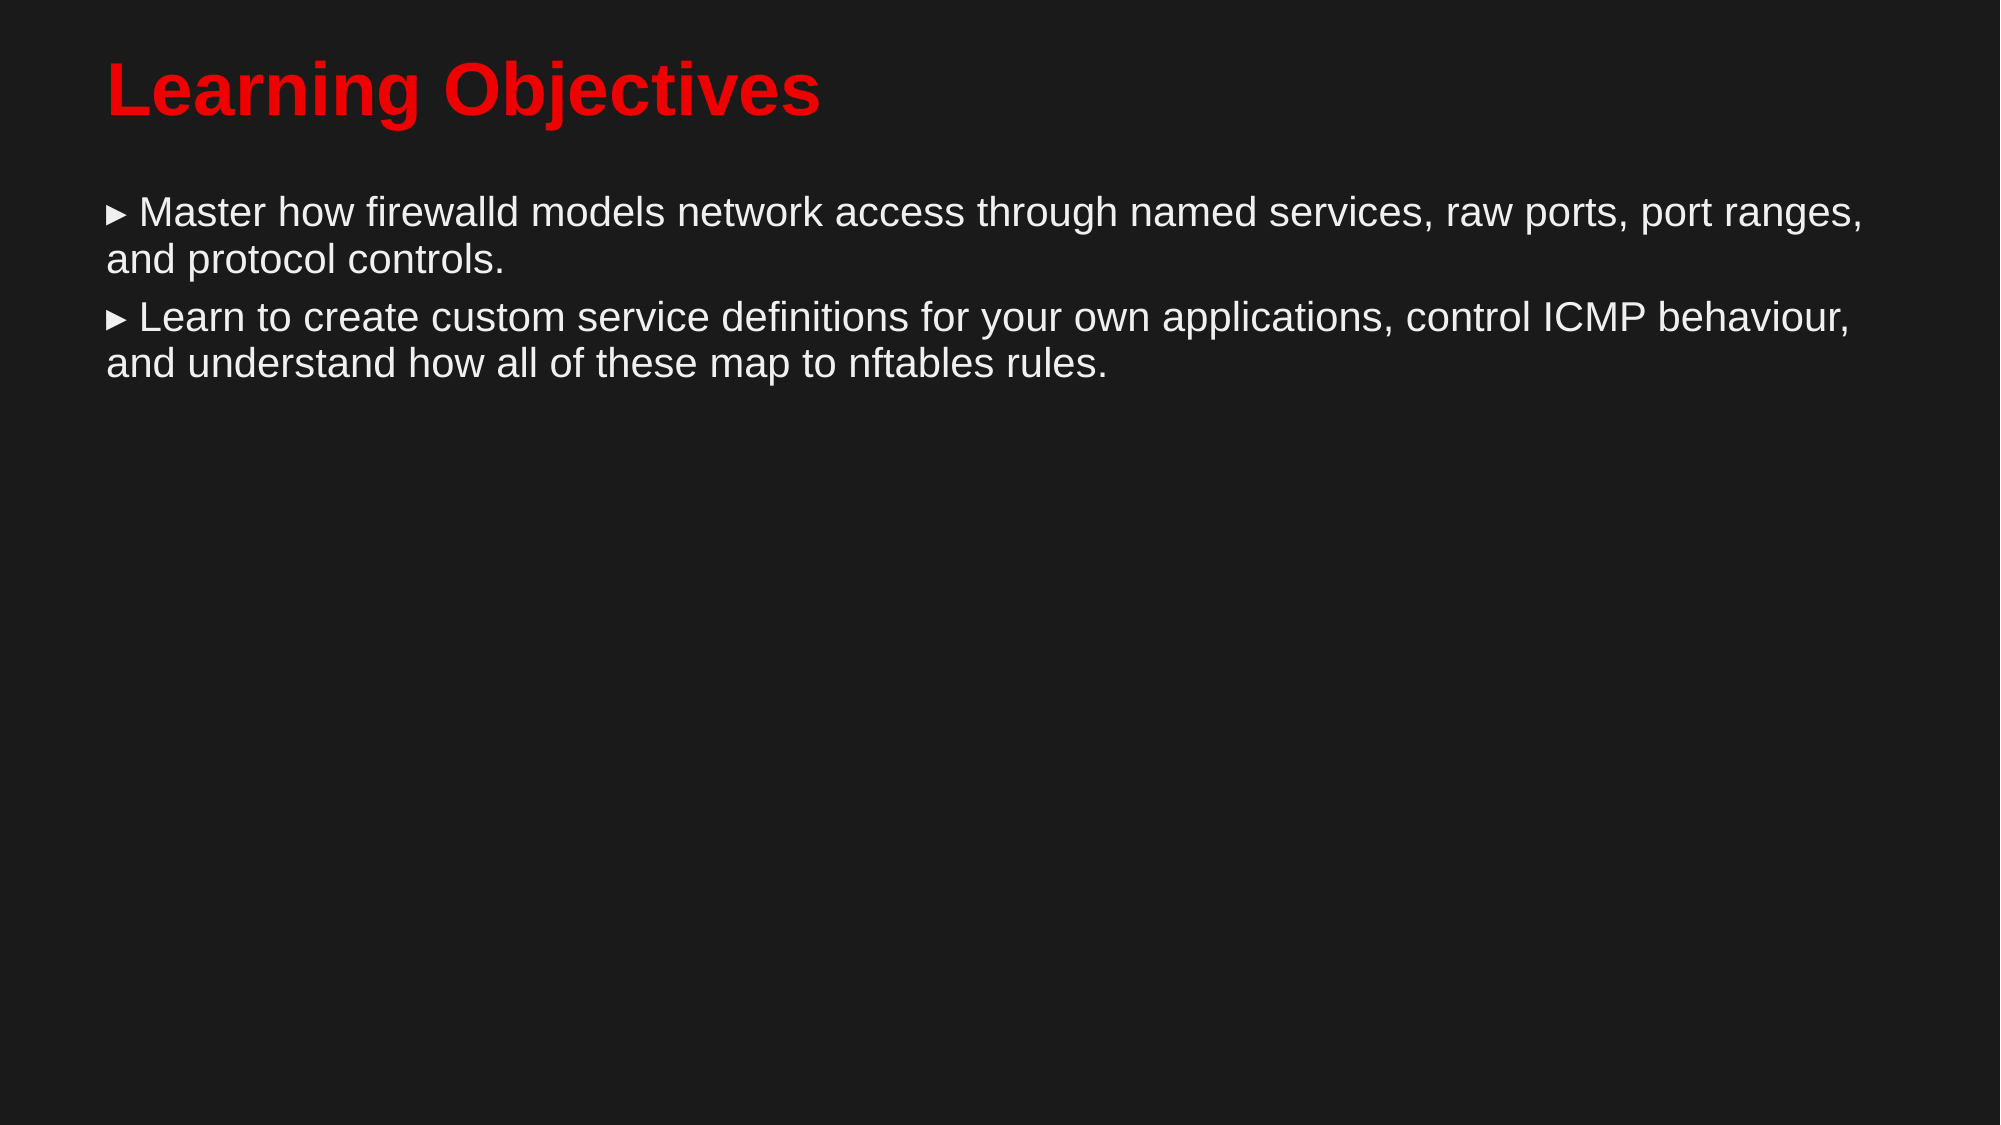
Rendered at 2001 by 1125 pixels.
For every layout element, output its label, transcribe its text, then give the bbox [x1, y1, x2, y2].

text_box Learning Objectives [88, 35, 1912, 154]
text_box ▸ Master how firewalld models network access through named services, raw ports, port ranges, and protocol controls. ▸ Learn to create custom service definitions for your own applications, control ICMP behaviour, and understand how all of these map to nftables rules. [88, 177, 1912, 1093]
